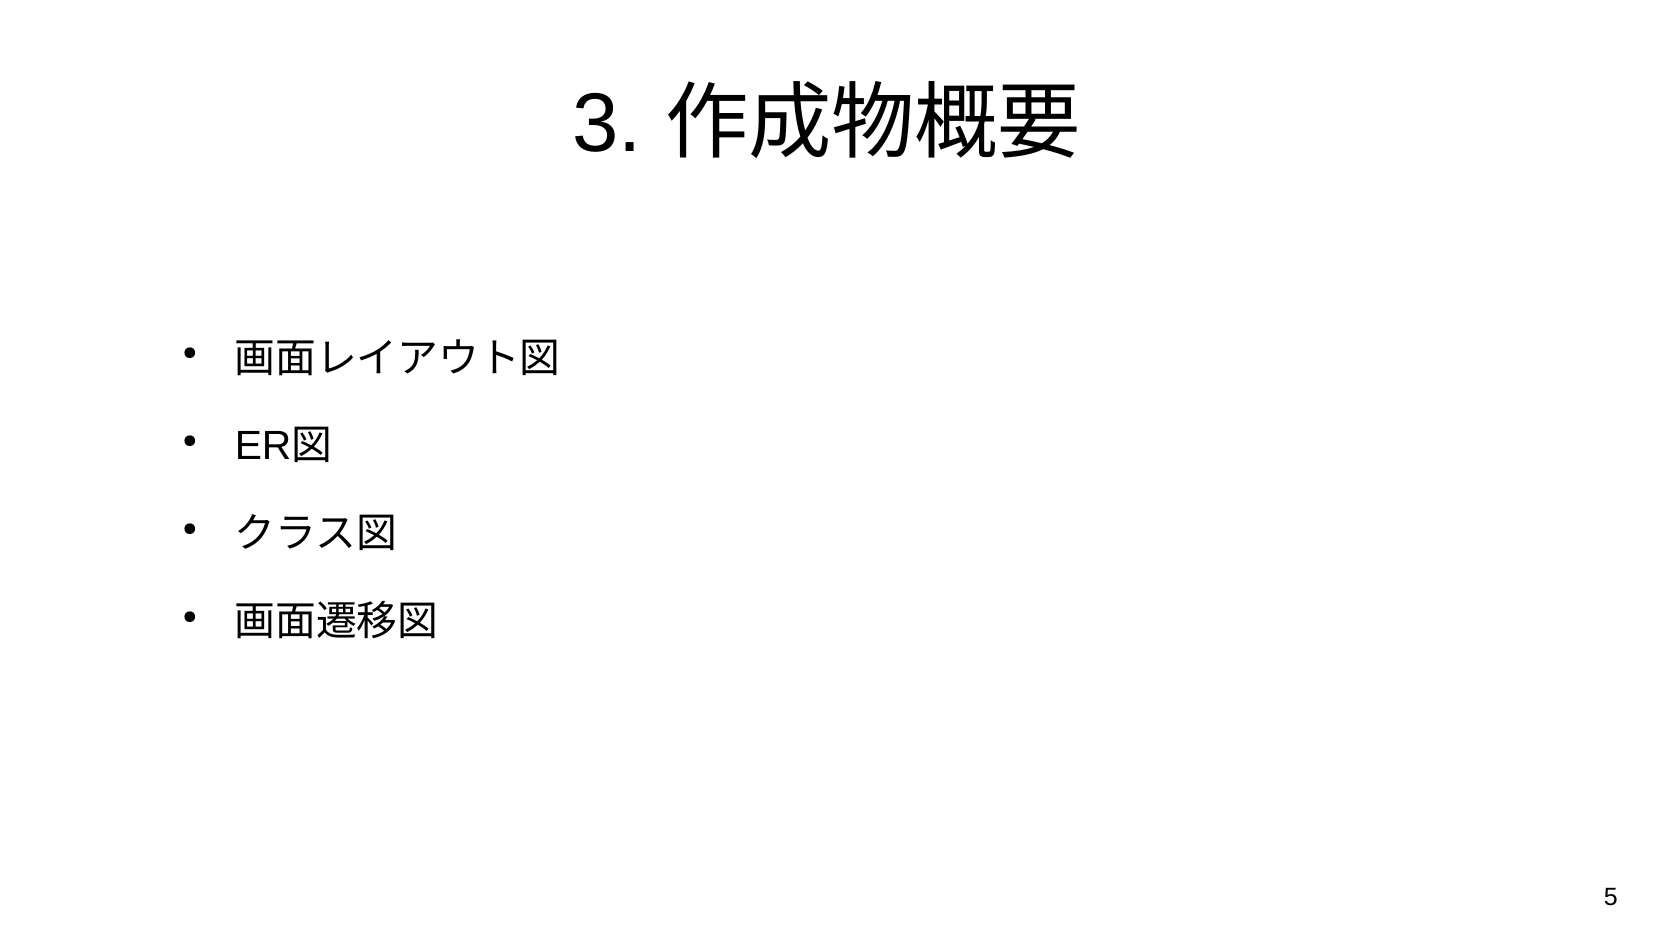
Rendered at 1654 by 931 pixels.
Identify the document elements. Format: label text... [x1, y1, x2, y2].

list 画面レイアウト図 ER図 クラス図 画面遷移図 [165, 324, 739, 650]
title 3. 作成物概要 [82, 37, 1571, 193]
text_box <番号> [1594, 875, 1654, 931]
